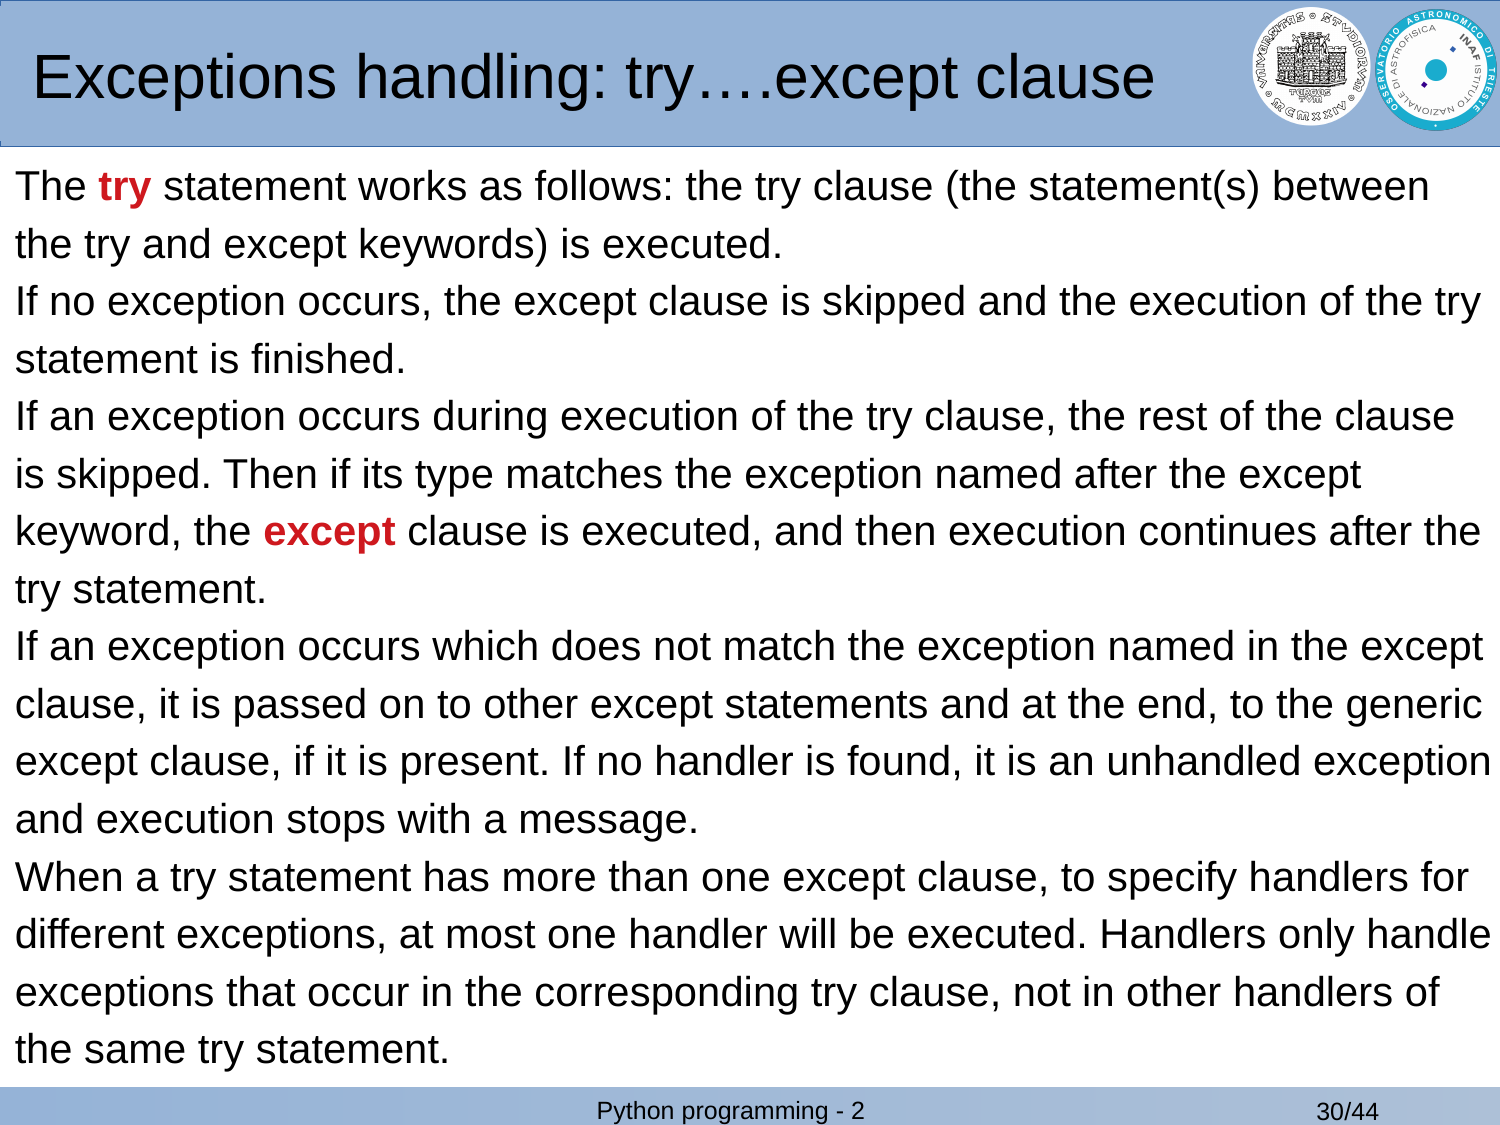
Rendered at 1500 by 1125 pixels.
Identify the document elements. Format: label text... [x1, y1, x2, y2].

text_box Exceptions handling: try….except clause [0, 5, 1253, 141]
list The try statement works as follows: the try clause (the statement(s) between the try and except keywords) is executed. If no exception occurs, the except clause is skipped and the execution of the try statement is finished. If an exception occurs during execution of the try clause, the rest of the clause is skipped. Then if its type matches the exception named after the except keyword, the except clause is executed, and then execution continues after the try statement. If an exception occurs which does not match the exception named in the except clause, it is passed on to other except statements and at the end, to the generic except clause, if it is present. If no handler is found, it is an unhandled exception and execution stops with a message. When a try statement has more than one except clause, to specify handlers for different exceptions, at most one handler will be executed. Handlers only handle exceptions that occur in the corresponding try clause, not in other handlers of the same try statement. [0, 143, 1500, 1000]
picture [1253, 0, 1500, 143]
